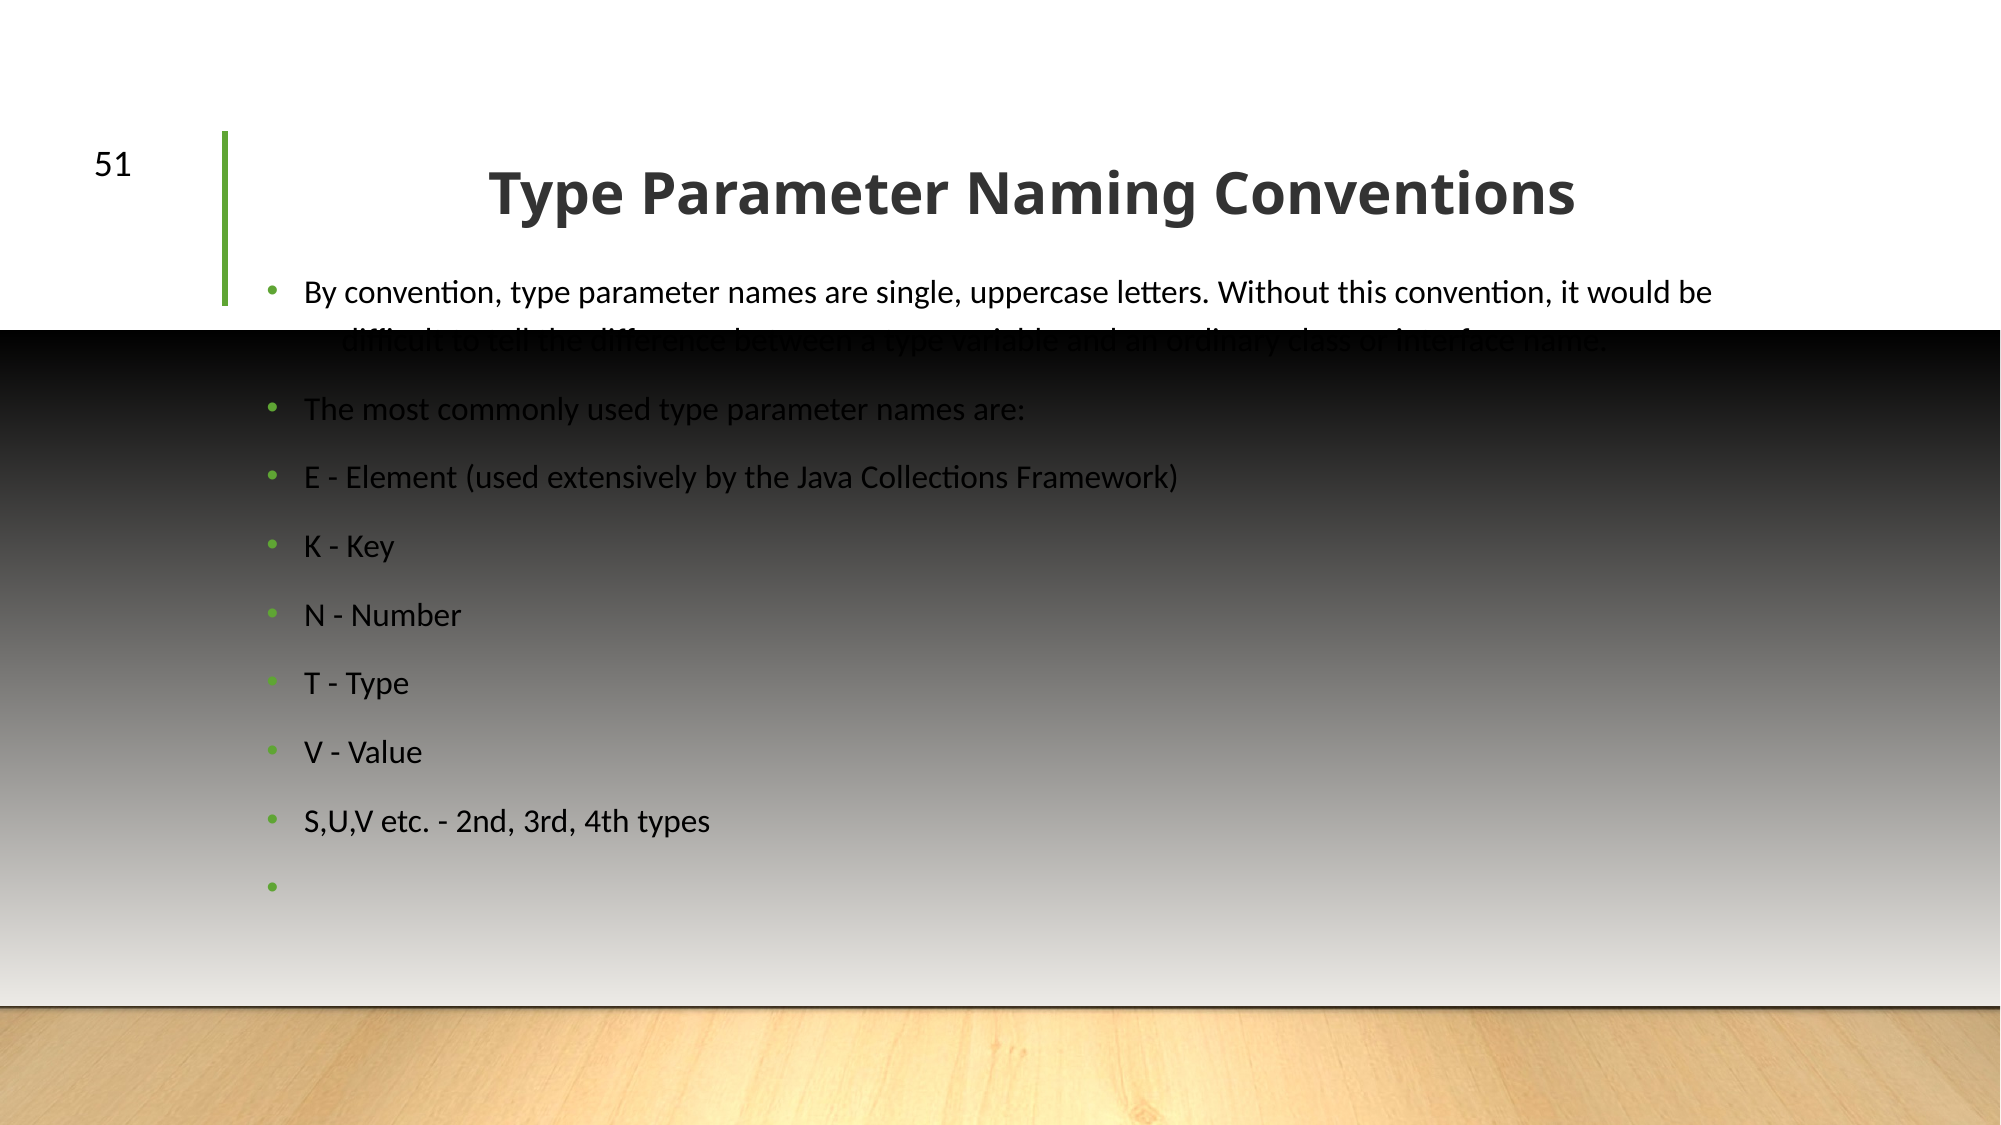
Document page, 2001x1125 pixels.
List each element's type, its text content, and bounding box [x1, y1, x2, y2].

title Type Parameter Naming Conventions [251, 131, 1814, 254]
list By convention, type parameter names are single, uppercase letters. Without this convention, it would be difficult to tell the difference between a type variable and an ordinary class or interface name. The most commonly used type parameter names are: E - Element (used extensively by the Java Collections Framework) K - Key N - Number T - Type V - Value S,U,V etc. - 2nd, 3rd, 4th types [251, 254, 1814, 873]
text_box [78, 131, 212, 214]
